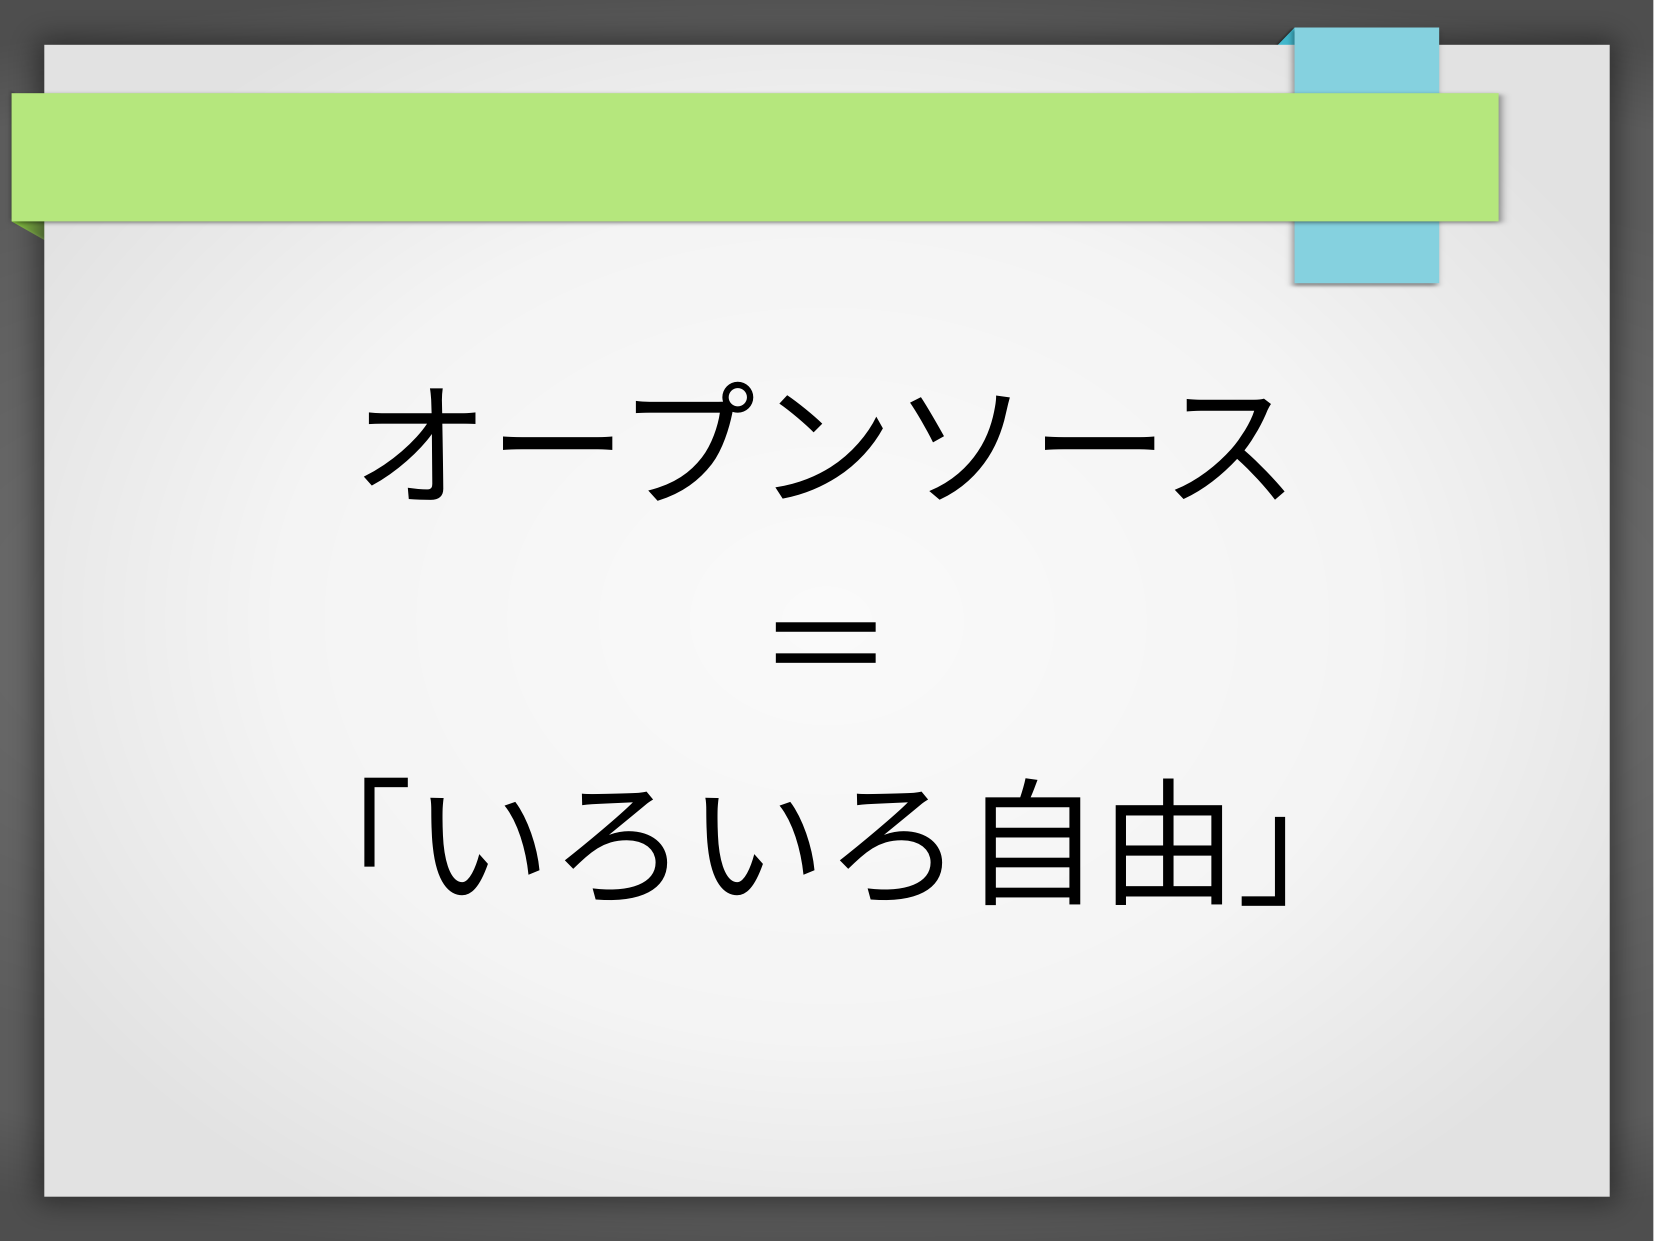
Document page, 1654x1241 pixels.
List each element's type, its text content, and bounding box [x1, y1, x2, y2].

subtitle オープンソース ＝ 「いろいろ自由」 [81, 125, 1570, 1146]
picture [0, 0, 1654, 1241]
